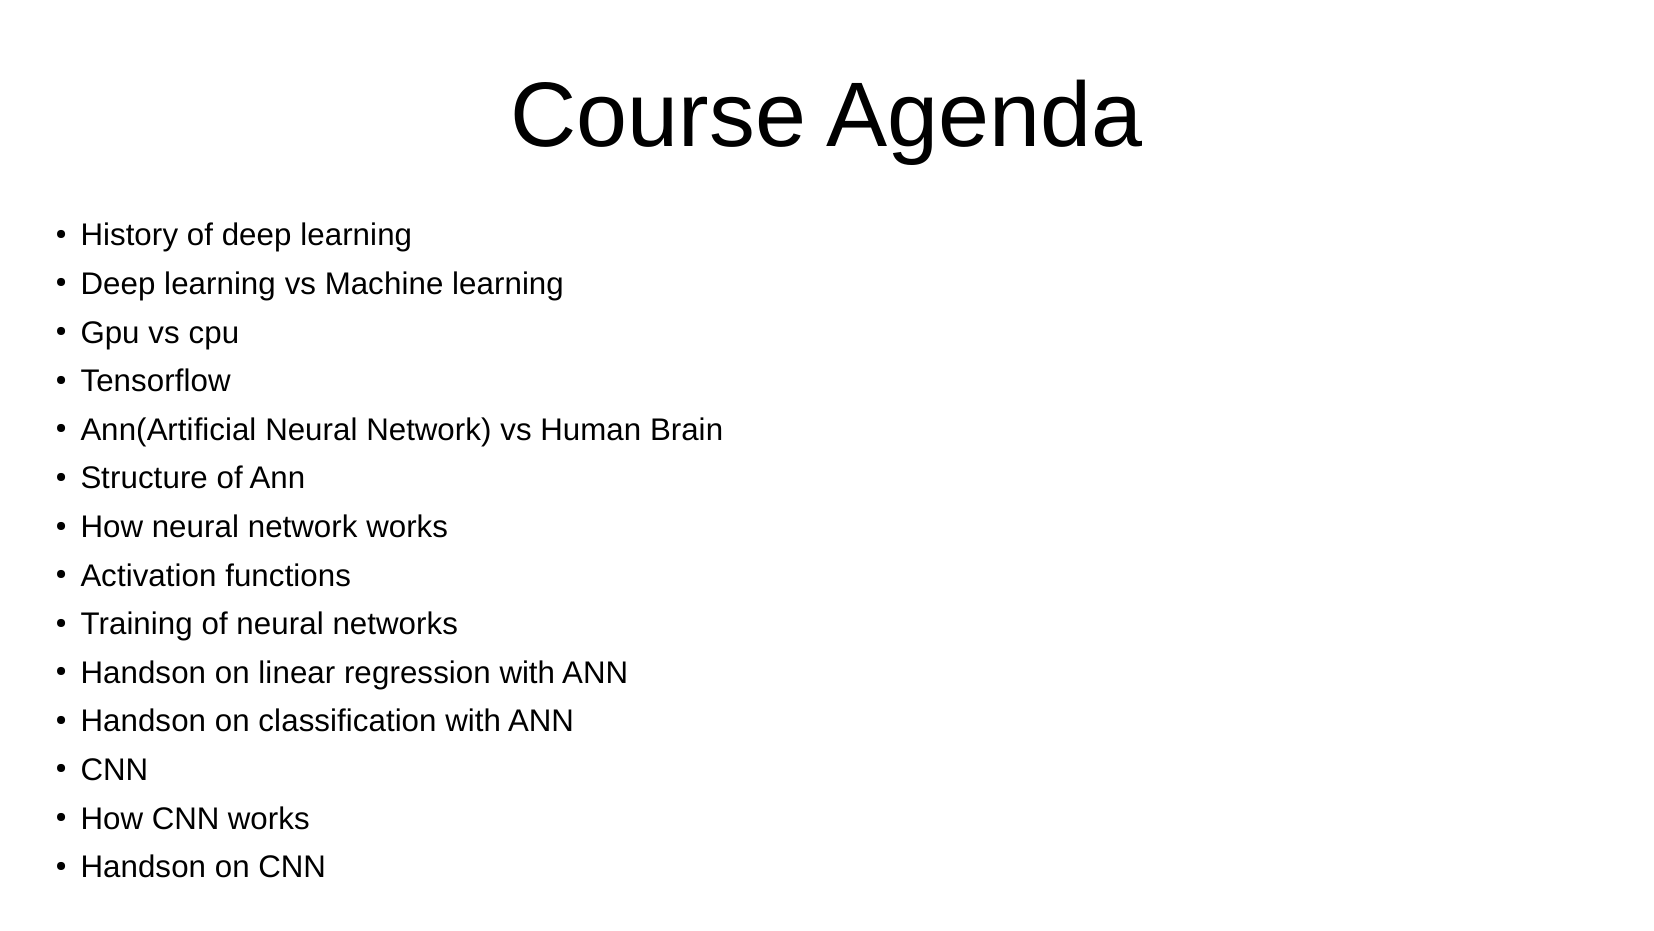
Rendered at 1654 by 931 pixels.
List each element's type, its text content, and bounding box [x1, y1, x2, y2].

list History of deep learning Deep learning vs Machine learning Gpu vs cpu Tensorflow Ann(Artificial Neural Network) vs Human Brain Structure of Ann How neural network works Activation functions Training of neural networks Handson on linear regression with ANN Handson on classification with ANN CNN How CNN works Handson on CNN [47, 217, 1571, 886]
title Course Agenda [82, 37, 1571, 193]
